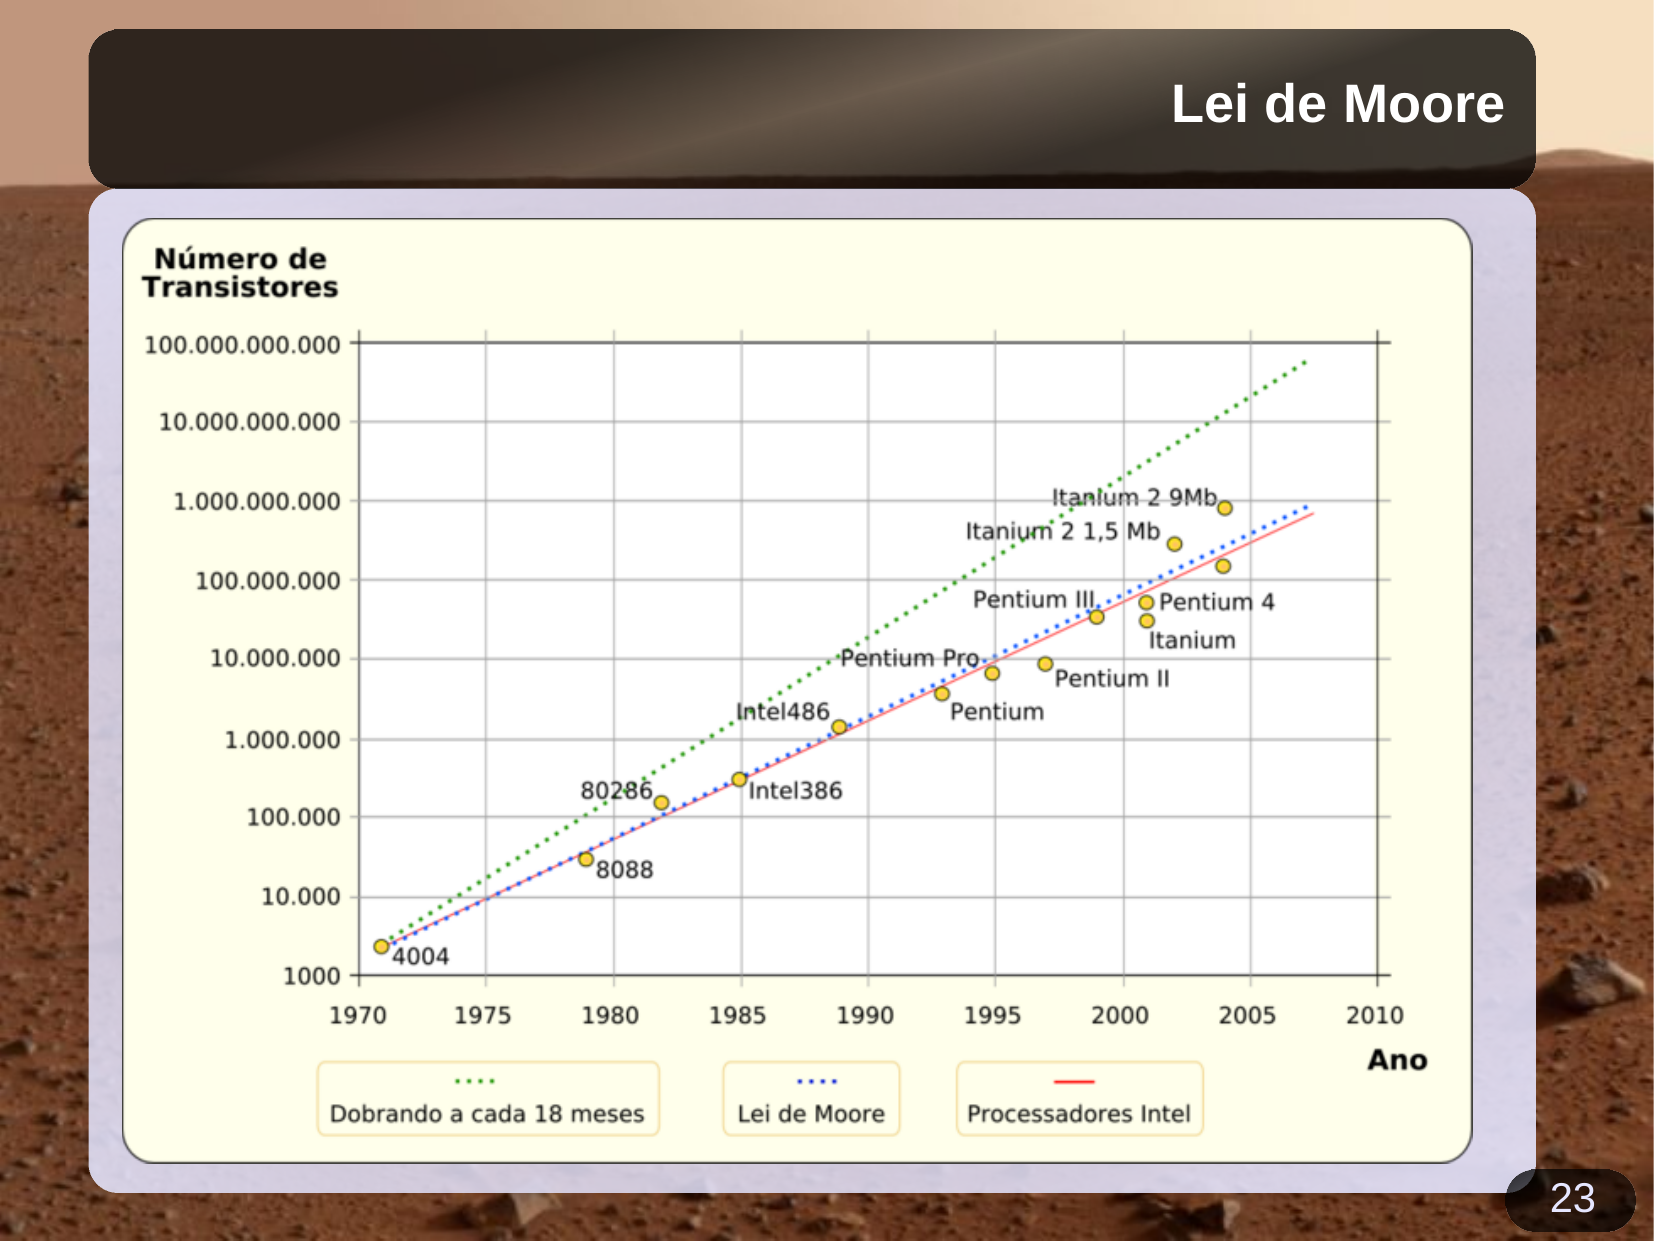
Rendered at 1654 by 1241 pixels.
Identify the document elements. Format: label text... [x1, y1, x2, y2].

picture [0, 0, 1654, 1241]
title Lei de Moore [118, 59, 1506, 148]
